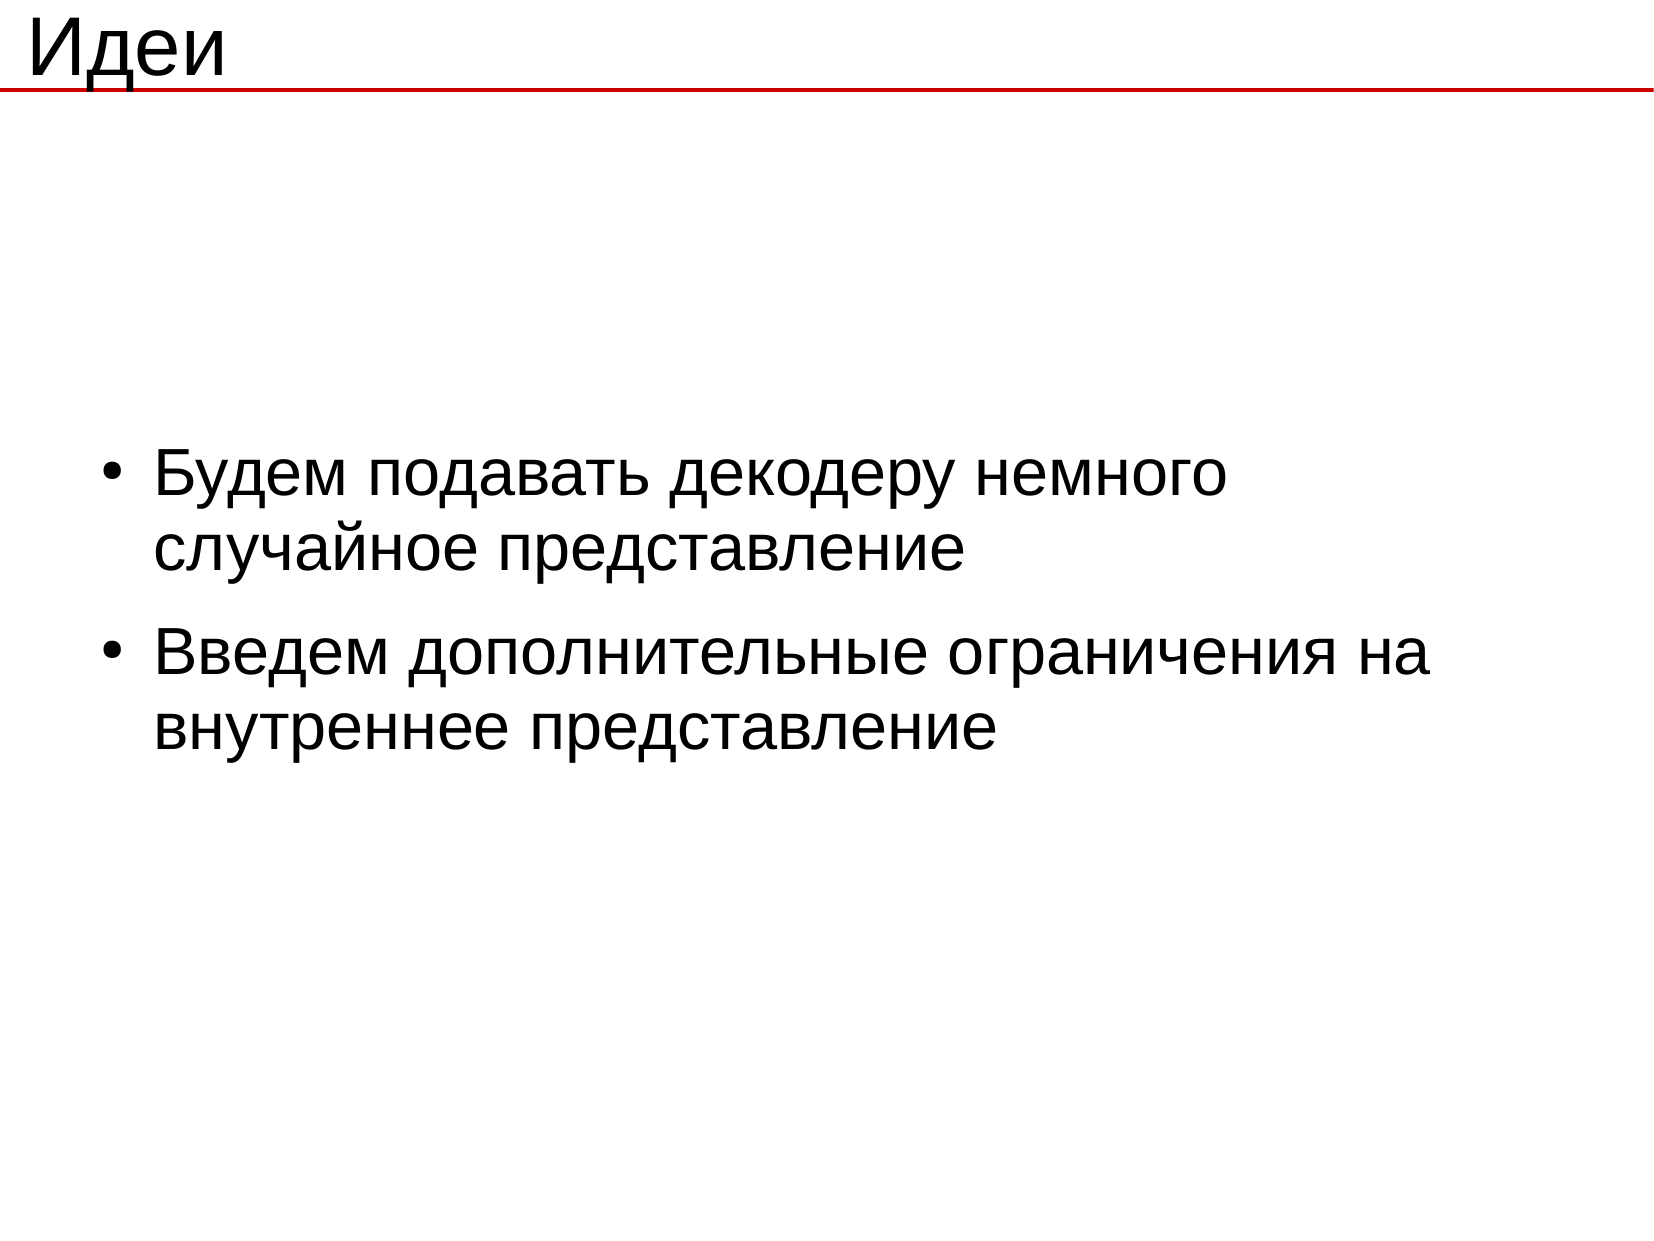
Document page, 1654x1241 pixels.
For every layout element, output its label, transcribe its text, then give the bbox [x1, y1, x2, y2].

title Идеи [26, 0, 1471, 94]
list Будем подавать декодеру немного случайное представление Введем дополнительные ограничения на внутреннее представление [82, 435, 1571, 1155]
